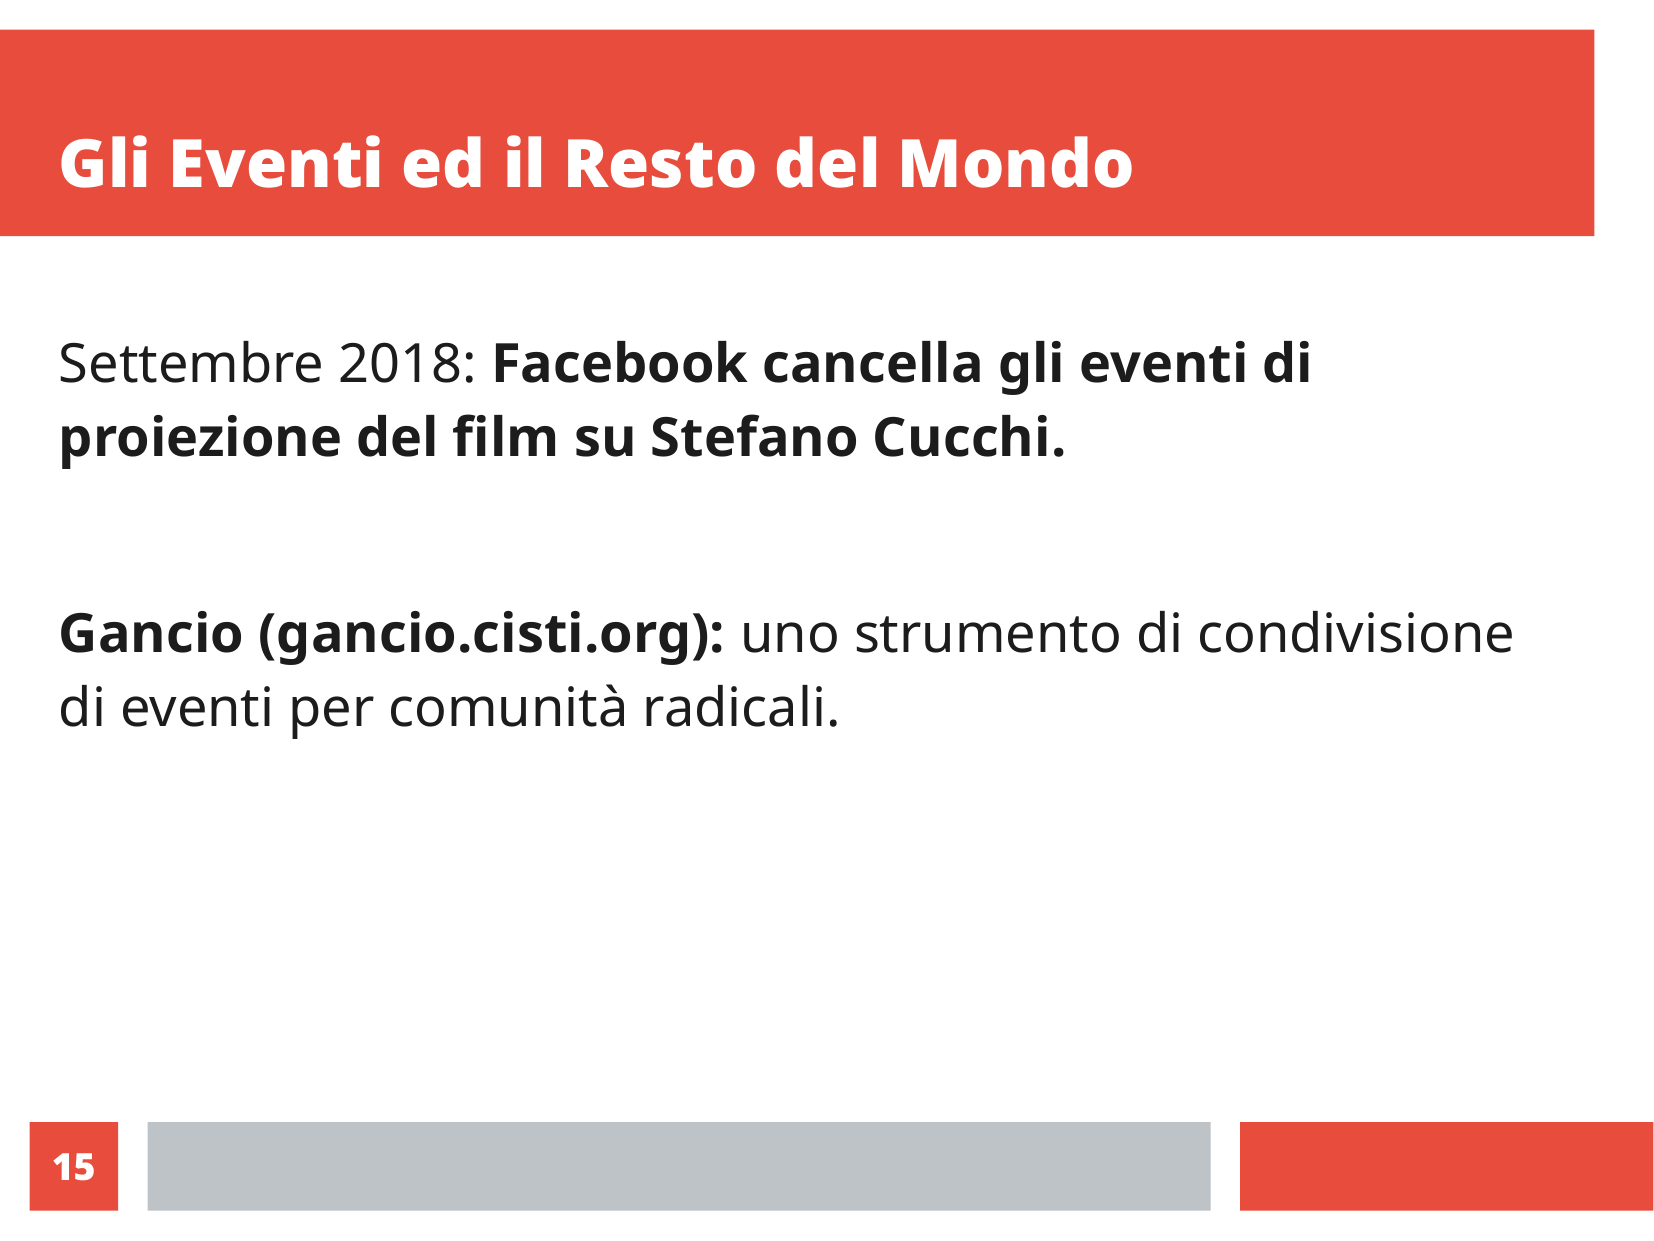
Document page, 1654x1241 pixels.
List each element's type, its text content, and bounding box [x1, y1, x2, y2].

title Gli Eventi ed il Resto del Mondo [59, 59, 1595, 207]
list Settembre 2018: Facebook cancella gli eventi di proiezione del film su Stefano Cucchi. Gancio (gancio.cisti.org): uno strumento di condivisione di eventi per comunità radicali. [59, 324, 1565, 1093]
